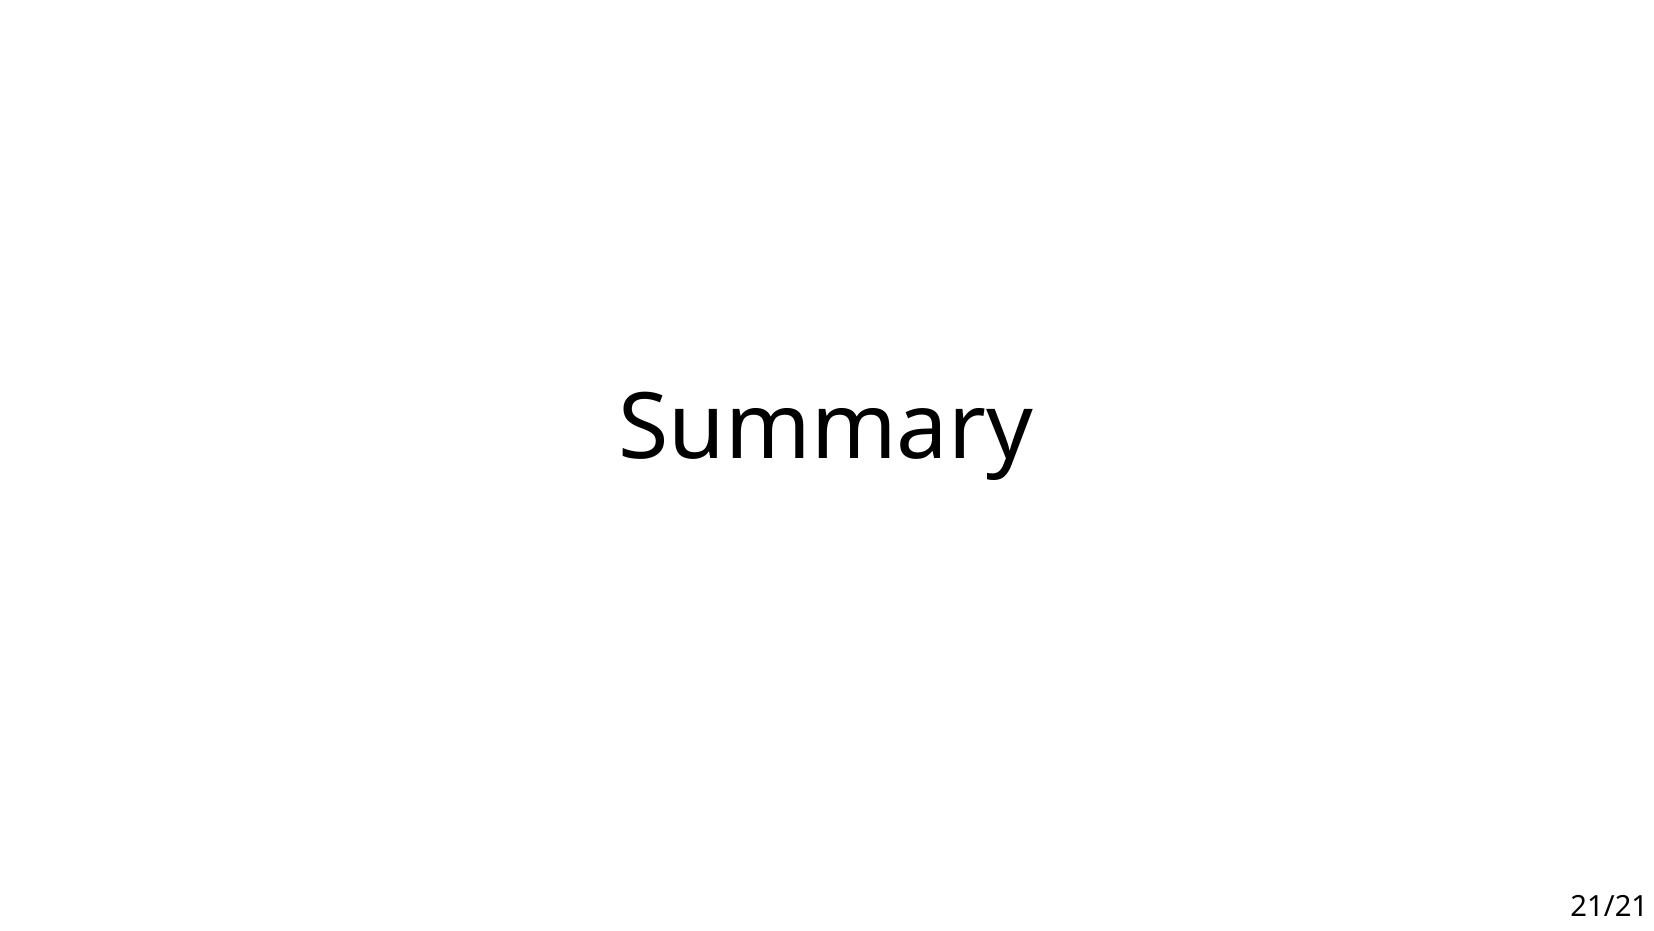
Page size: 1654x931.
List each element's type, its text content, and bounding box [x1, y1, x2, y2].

title Summary [81, 345, 1570, 501]
